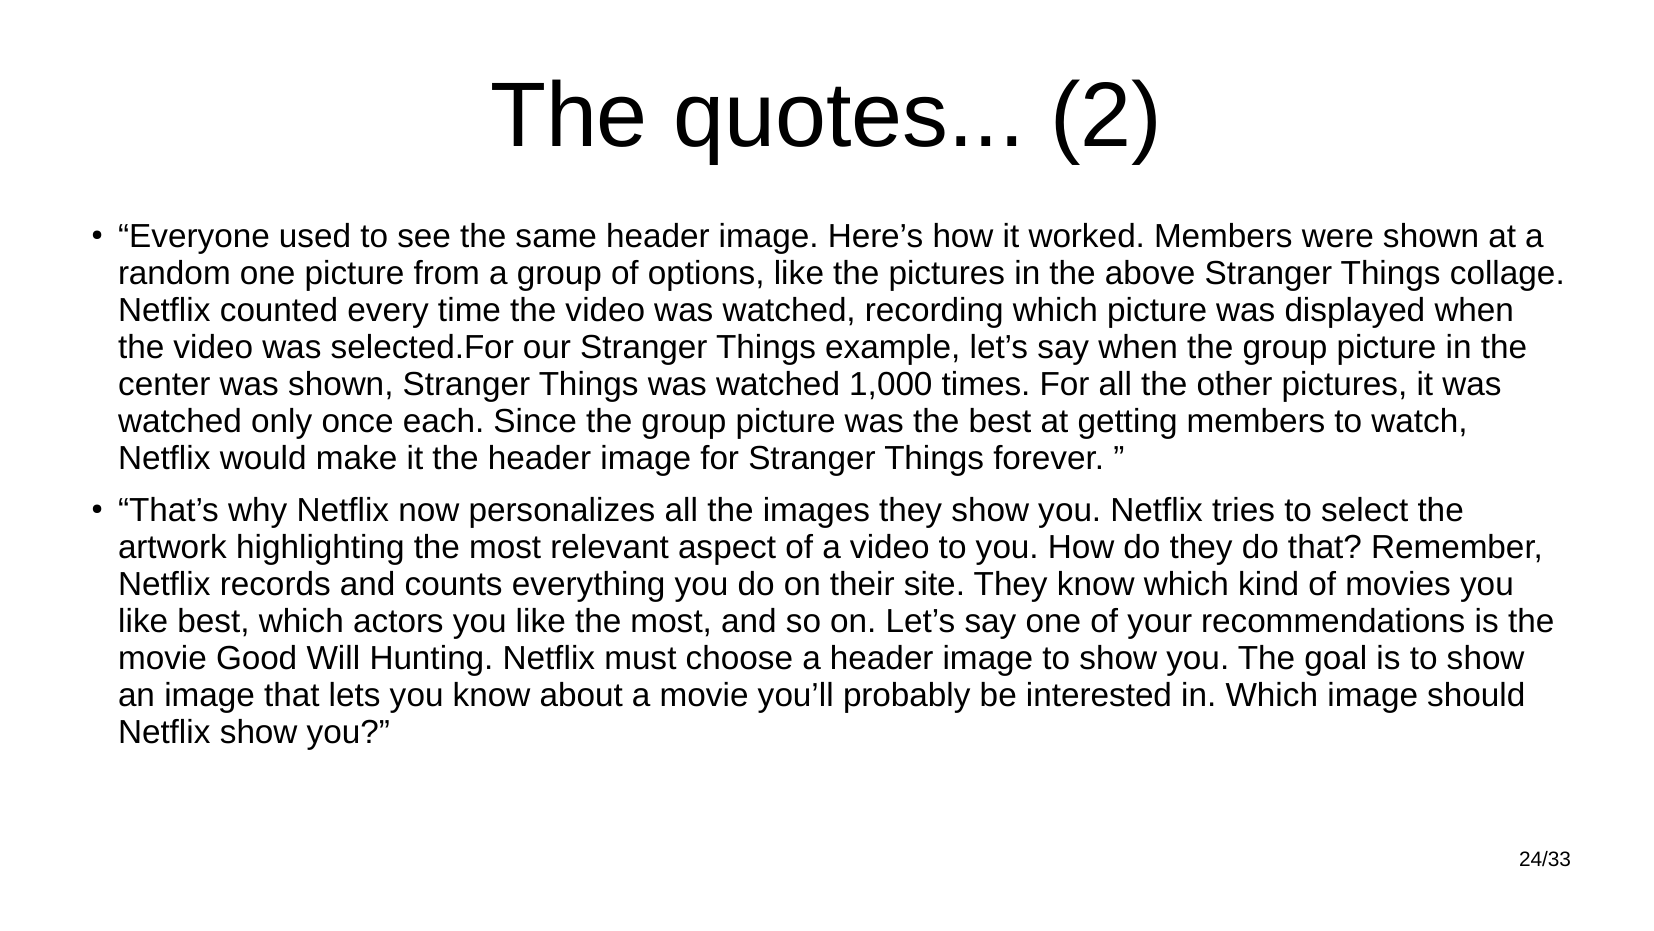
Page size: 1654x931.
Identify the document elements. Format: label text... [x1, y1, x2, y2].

list “Everyone used to see the same header image. Here’s how it worked. Members were shown at a random one picture from a group of options, like the pictures in the above Stranger Things collage. Netflix counted every time the video was watched, recording which picture was displayed when the video was selected.For our Stranger Things example, let’s say when the group picture in the center was shown, Stranger Things was watched 1,000 times. For all the other pictures, it was watched only once each. Since the group picture was the best at getting members to watch, Netflix would make it the header image for Stranger Things forever. ” “That’s why Netflix now personalizes all the images they show you. Netflix tries to select the artwork highlighting the most relevant aspect of a video to you. How do they do that? Remember, Netflix records and counts everything you do on their site. They know which kind of movies you like best, which actors you like the most, and so on. Let’s say one of your recommendations is the movie Good Will Hunting. Netflix must choose a header image to show you. The goal is to show an image that lets you know about a movie you’ll probably be interested in. Which image should Netflix show you?” [82, 217, 1571, 758]
title The quotes... (2) [82, 37, 1571, 193]
